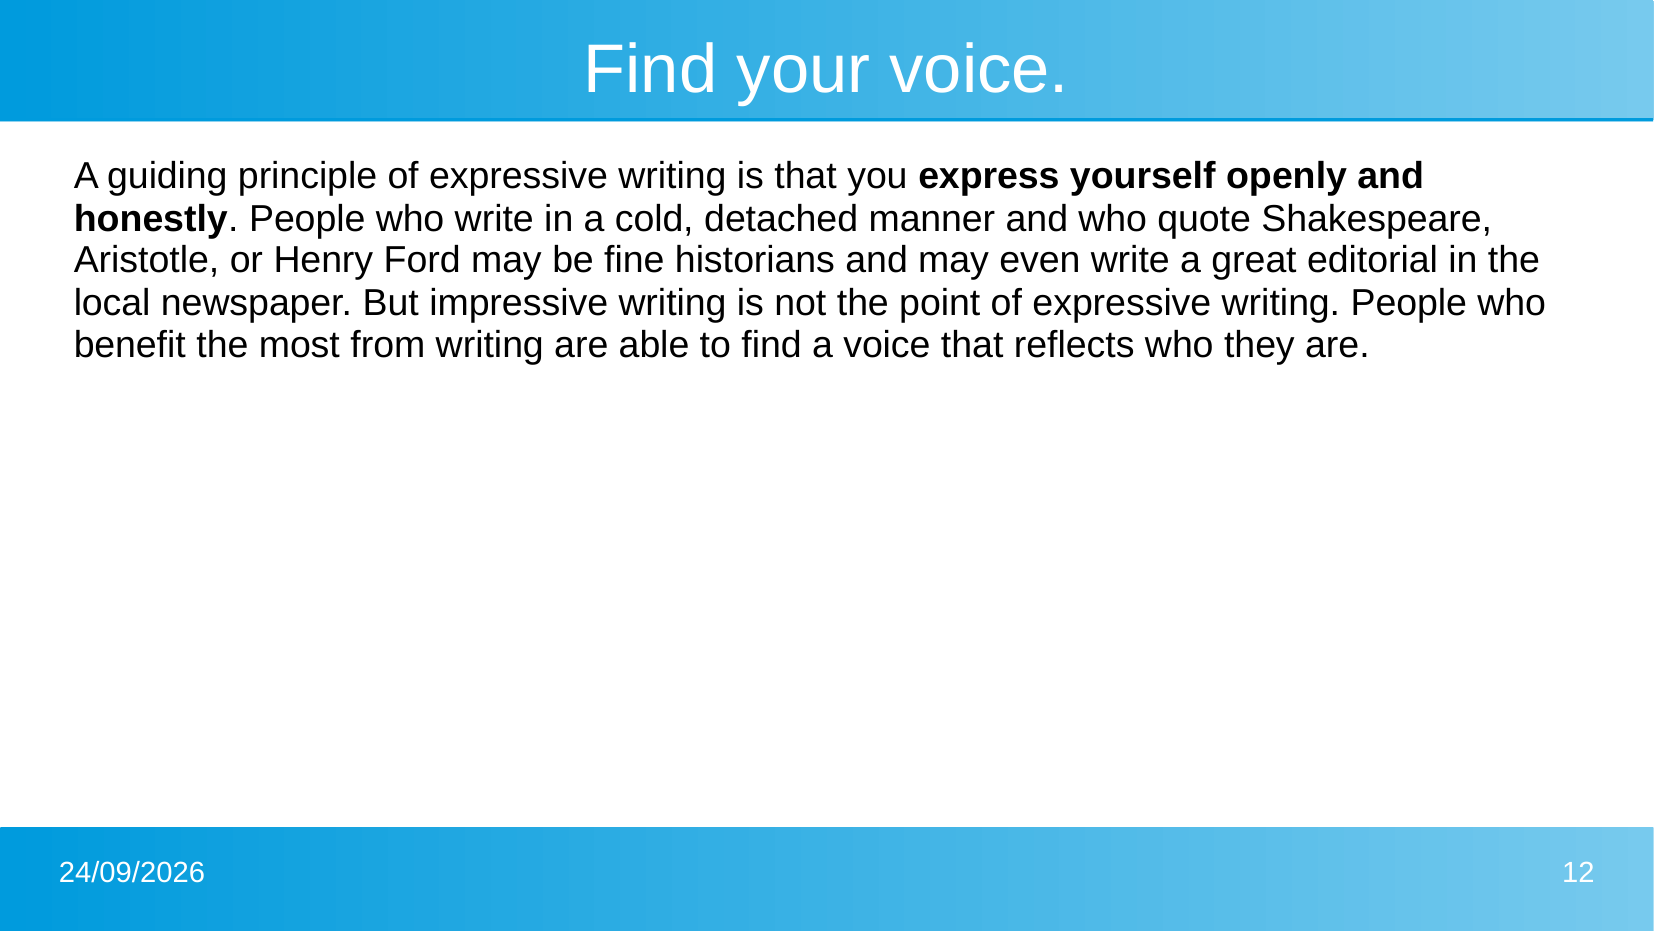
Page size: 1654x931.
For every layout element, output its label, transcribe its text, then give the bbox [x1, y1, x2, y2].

text_box A guiding principle of expressive writing is that you express yourself openly and honestly. People who write in a cold, detached manner and who quote Shakespeare, Aristotle, or Henry Ford may be fine historians and may even write a great editorial in the local newspaper. But impressive writing is not the point of expressive writing. People who benefit the most from writing are able to find a voice that reflects who they are. [59, 147, 1595, 768]
title Find your voice. [59, 29, 1595, 108]
